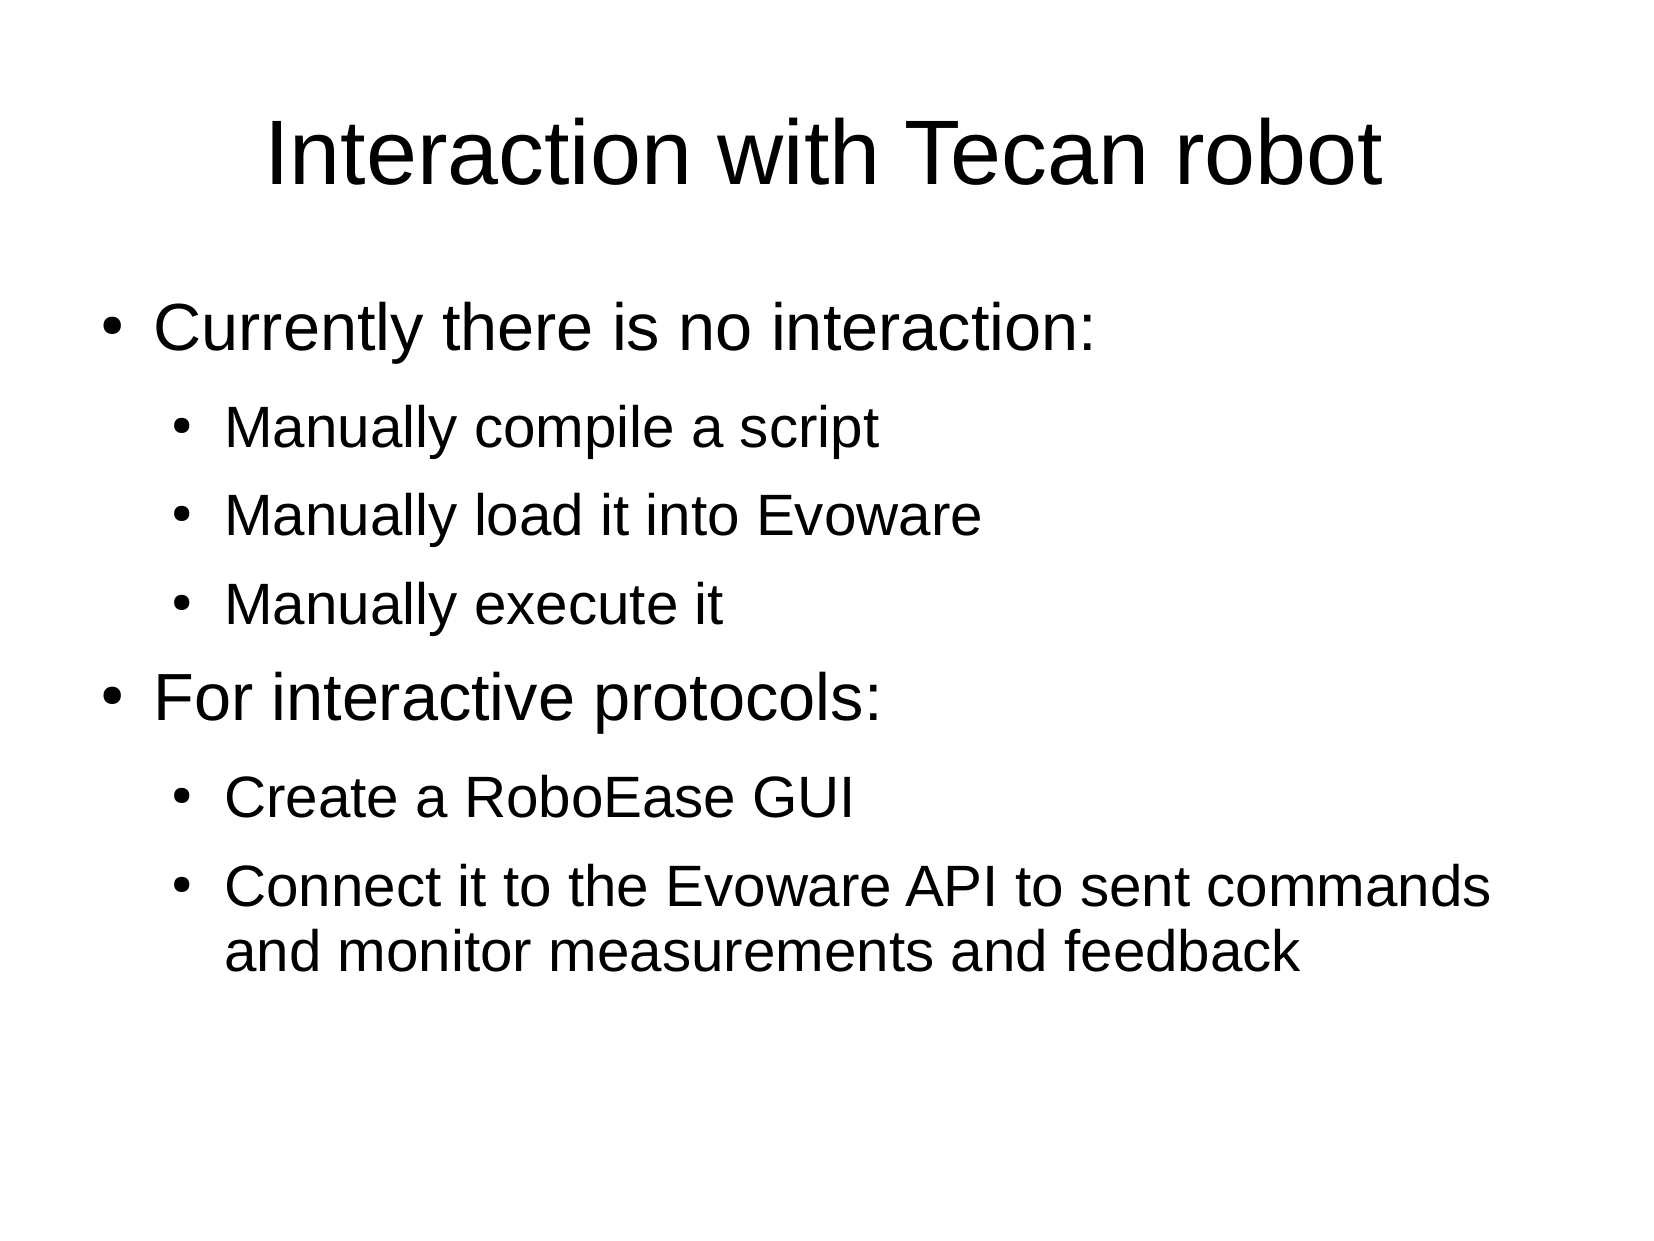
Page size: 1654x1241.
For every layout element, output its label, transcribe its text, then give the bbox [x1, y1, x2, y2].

title Interaction with Tecan robot [82, 56, 1571, 250]
list Currently there is no interaction: Manually compile a script Manually load it into Evoware Manually execute it For interactive protocols: Create a RoboEase GUI Connect it to the Evoware API to sent commands and monitor measurements and feedback [82, 290, 1571, 1109]
